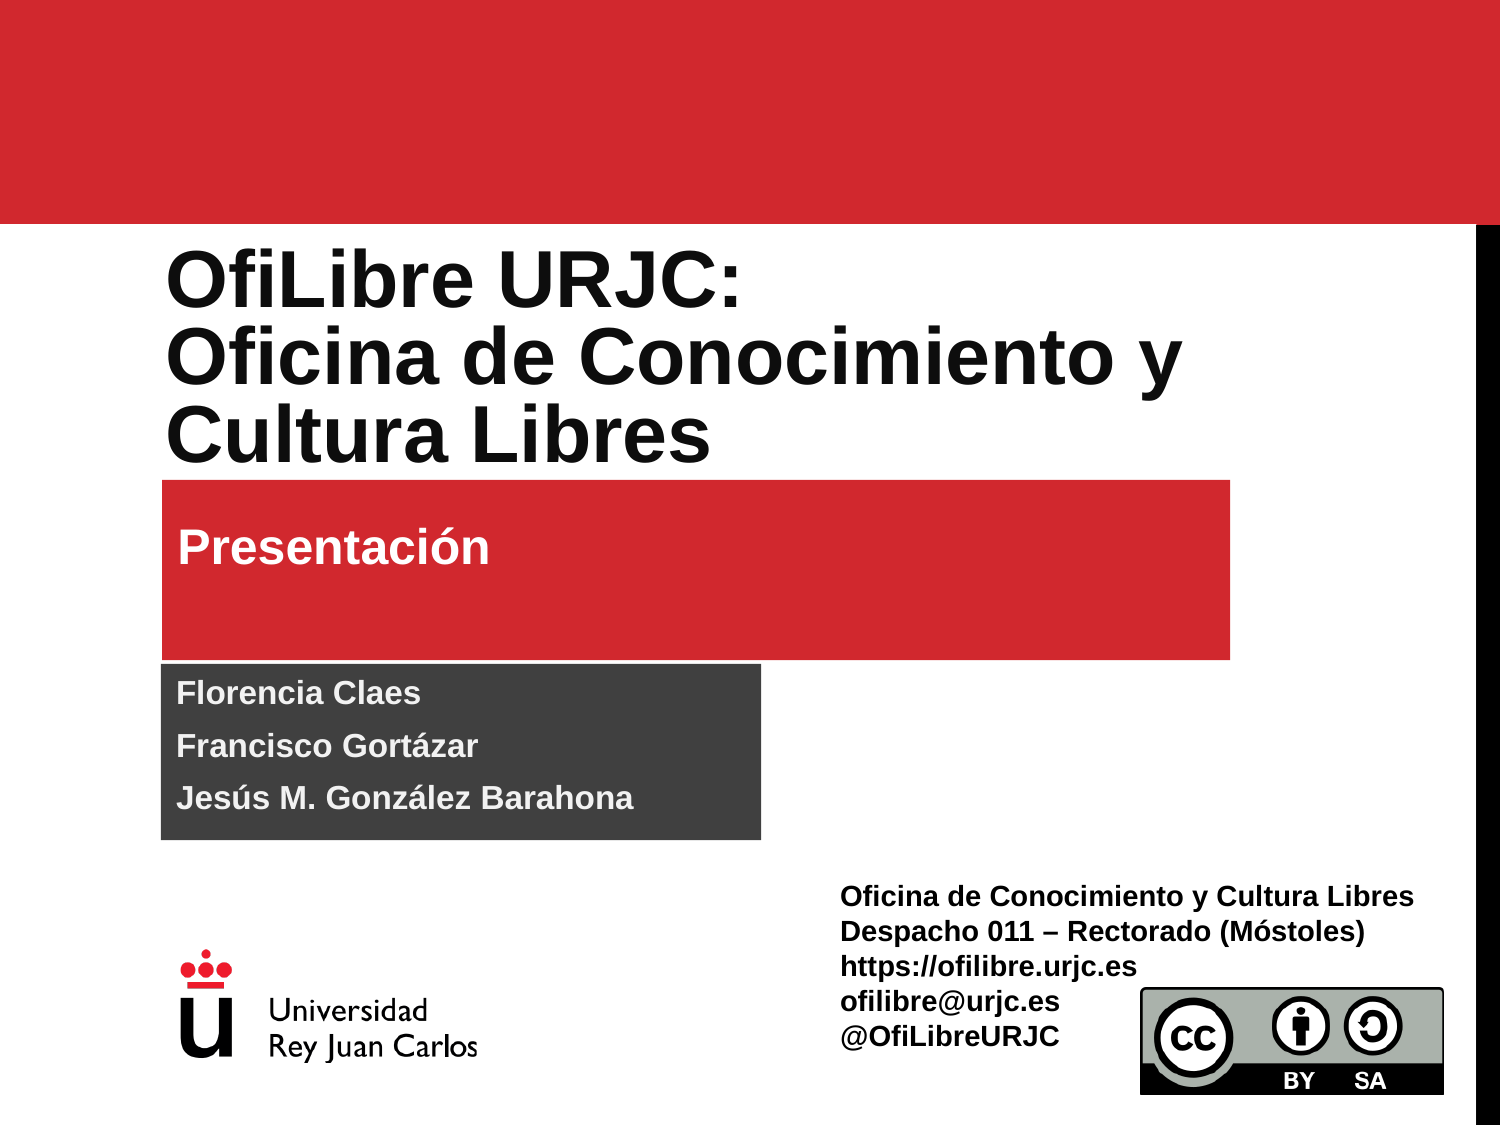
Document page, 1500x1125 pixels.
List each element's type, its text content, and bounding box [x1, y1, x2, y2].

text_box [0, 0, 1500, 224]
text_box Oficina de Conocimiento y Cultura Libres Despacho 011 – Rectorado (Móstoles) https://ofilibre.urjc.es ofilibre@urjc.es @OfiLibreURJC [825, 870, 1446, 1065]
picture [180, 949, 477, 1063]
text_box Presentación [162, 479, 1231, 661]
picture [1140, 987, 1444, 1096]
text_box OfiLibre URJC: Oficina de Conocimiento y Cultura Libres [150, 216, 1383, 487]
text_box Florencia Claes Francisco Gortázar Jesús M. González Barahona [160, 663, 762, 841]
